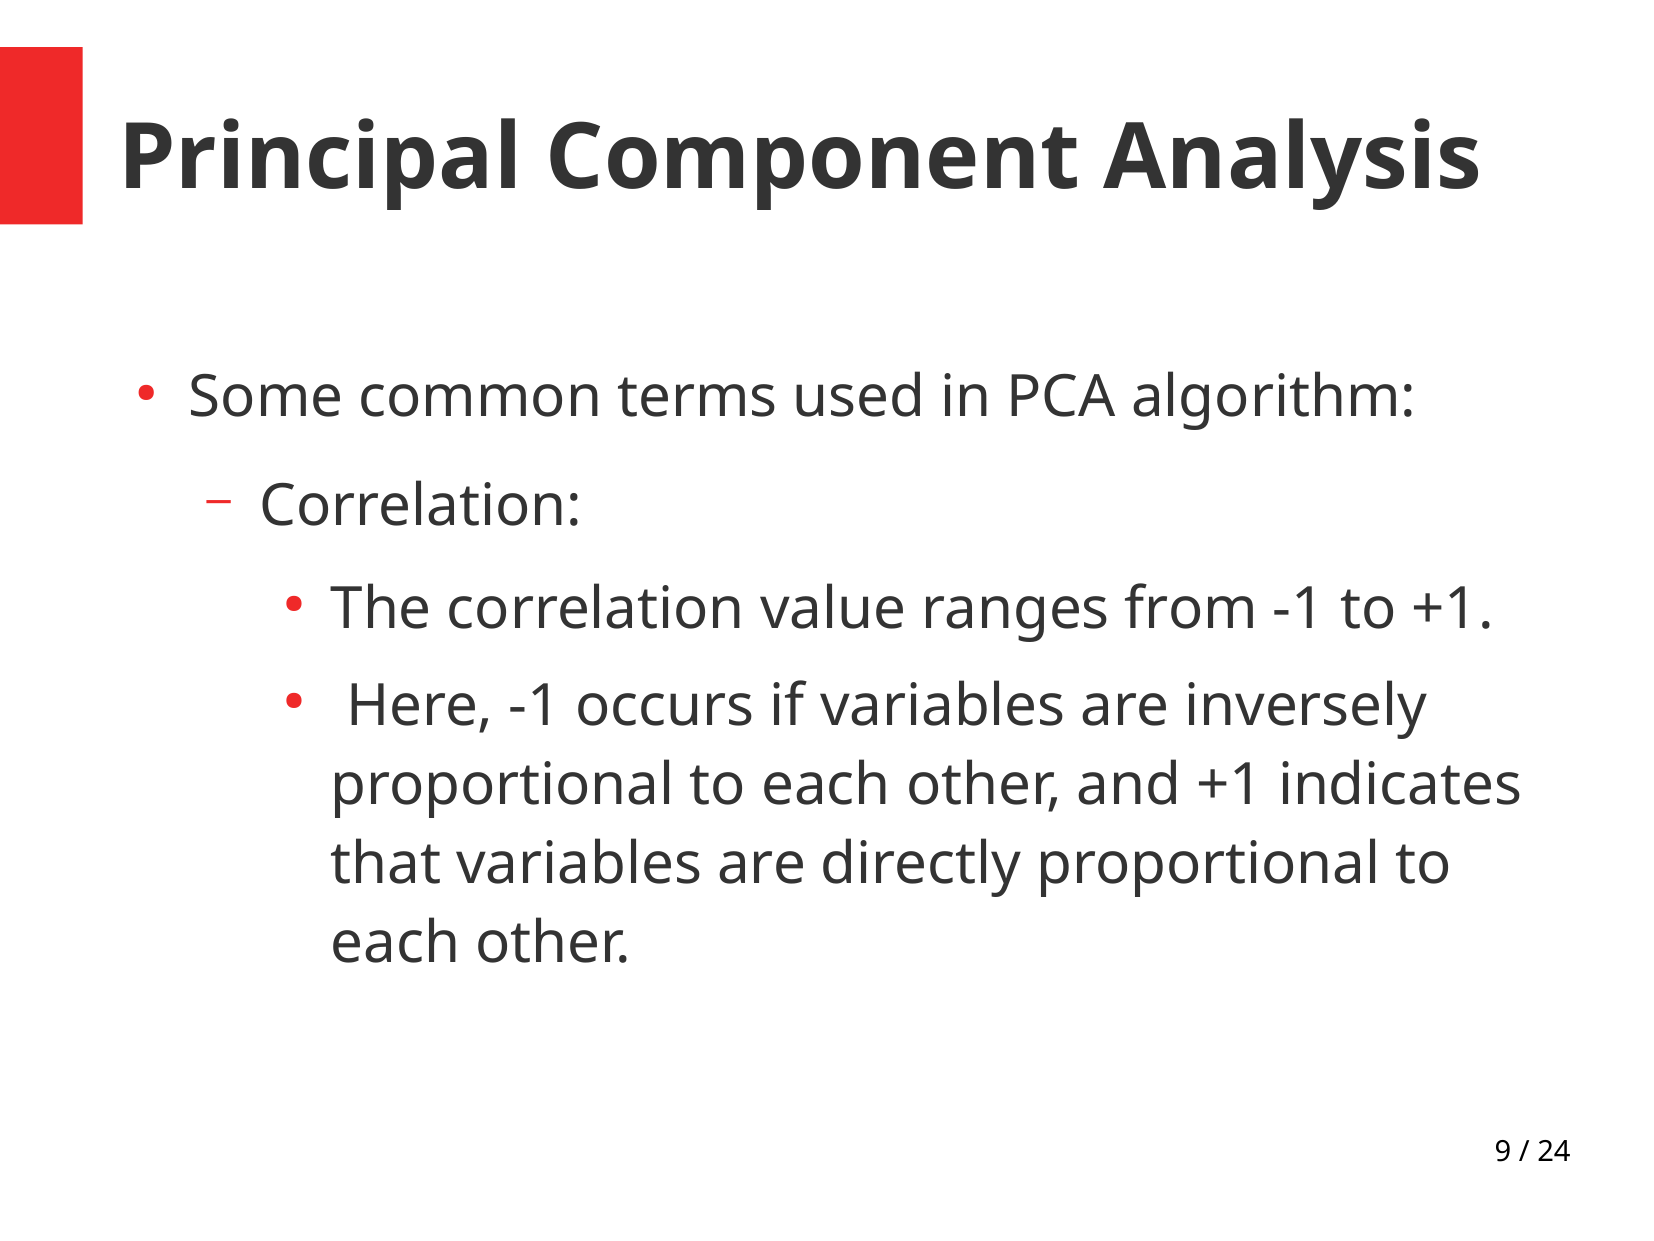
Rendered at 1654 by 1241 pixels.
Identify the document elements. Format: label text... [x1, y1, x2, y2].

list Some common terms used in PCA algorithm: Correlation: The correlation value ranges from -1 to +1. Here, -1 occurs if variables are inversely proportional to each other, and +1 indicates that variables are directly proportional to each other. [118, 354, 1536, 1074]
title Principal Component Analysis [118, 49, 1571, 257]
